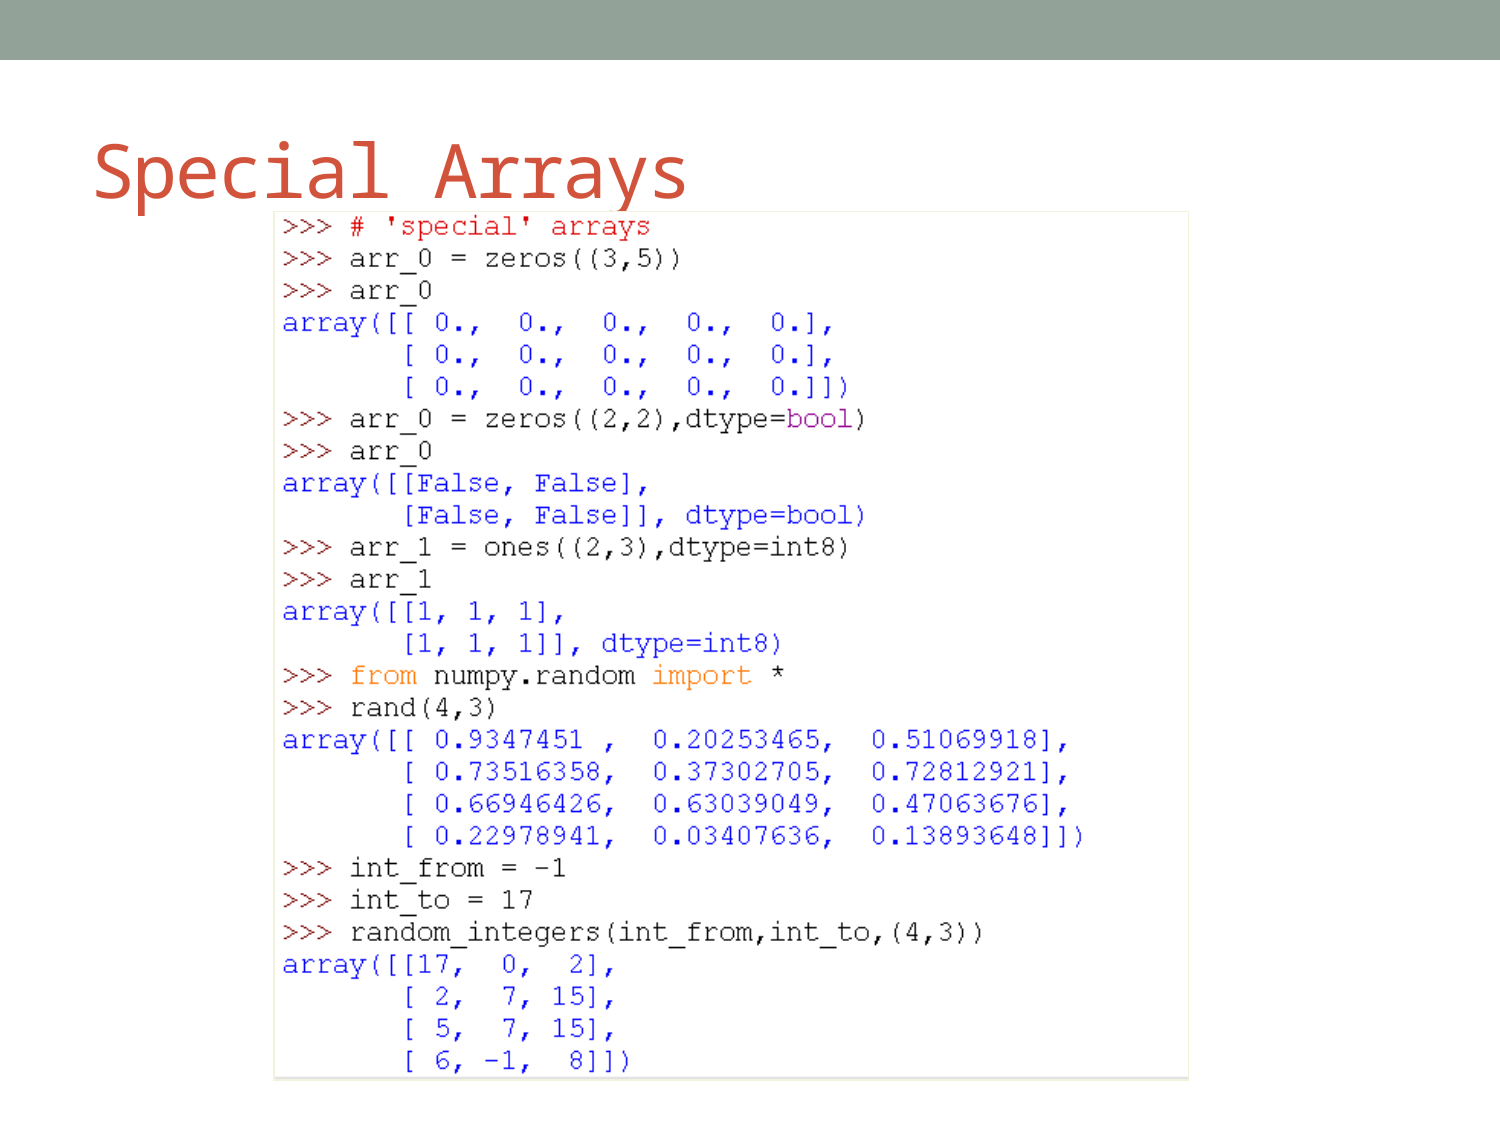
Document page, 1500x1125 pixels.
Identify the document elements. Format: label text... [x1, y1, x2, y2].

picture [275, 212, 1188, 1080]
title Special Arrays [75, 87, 1426, 251]
